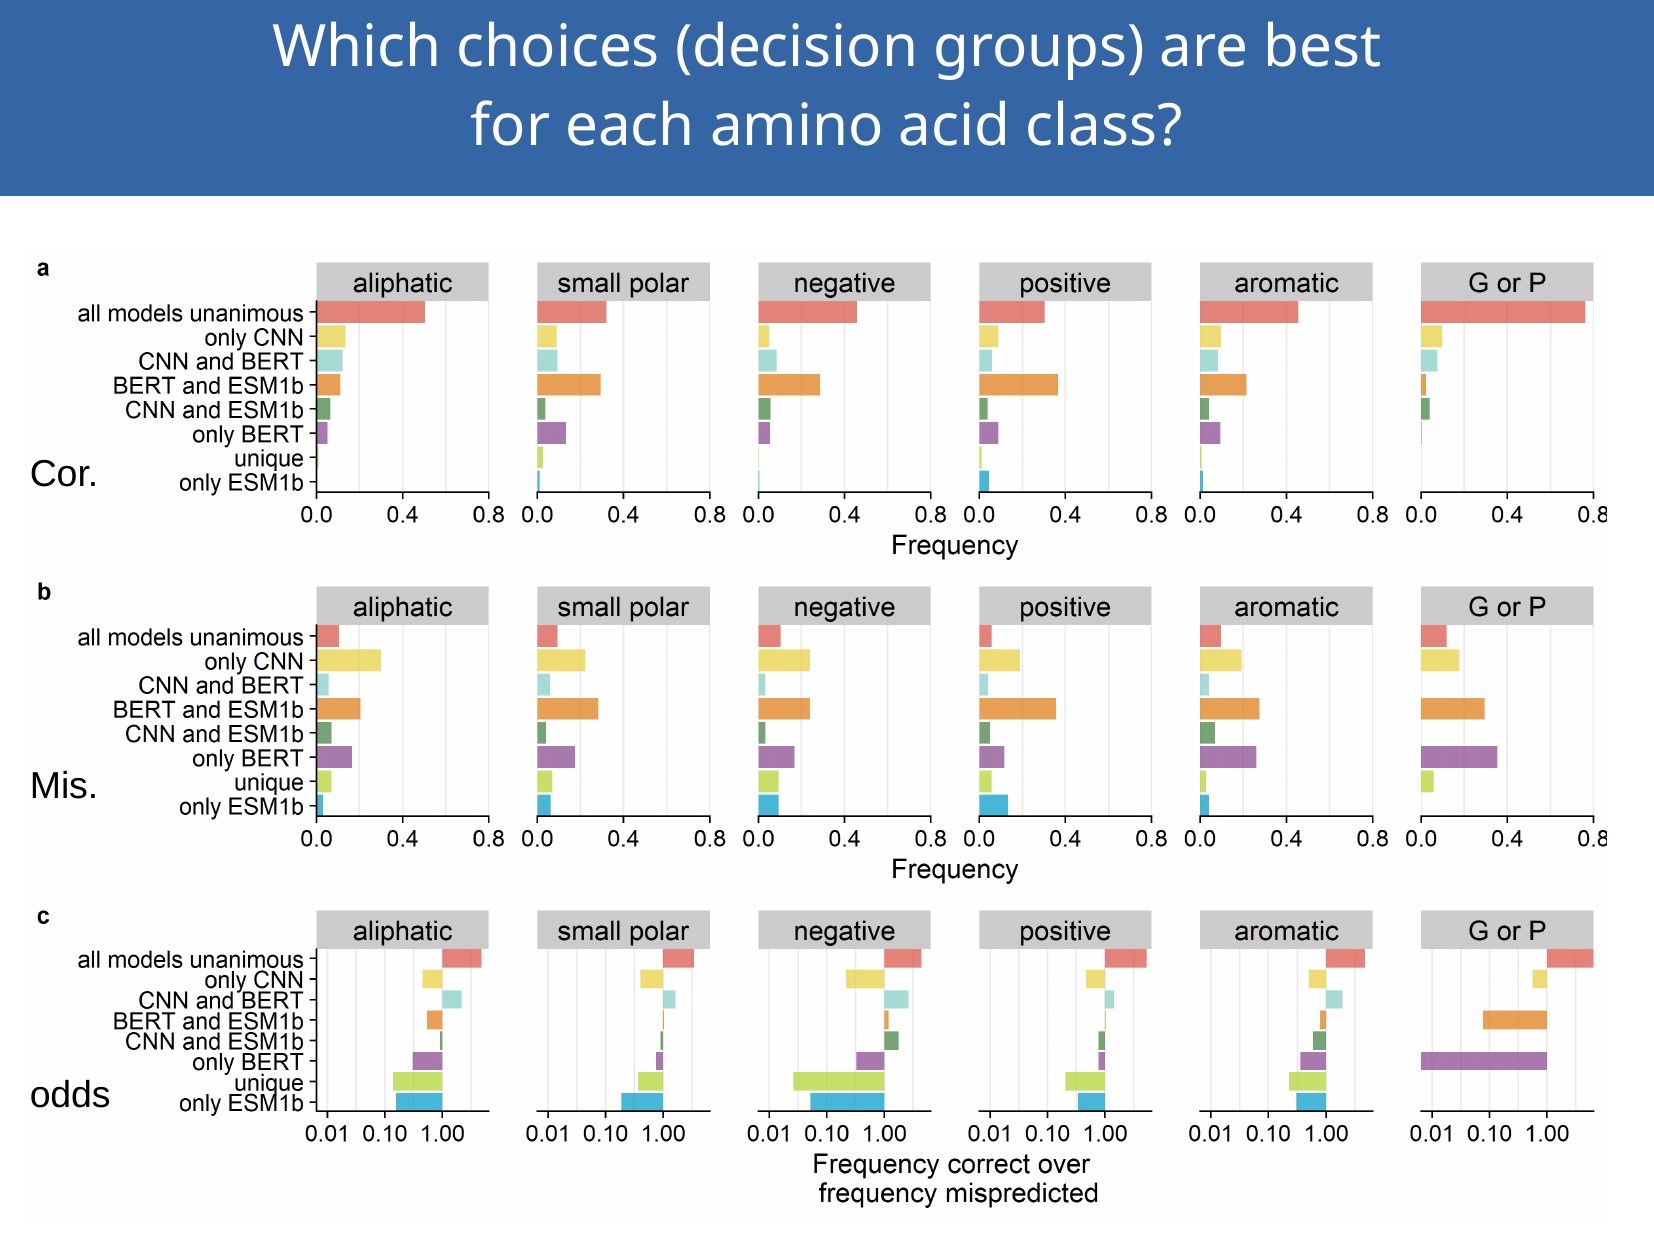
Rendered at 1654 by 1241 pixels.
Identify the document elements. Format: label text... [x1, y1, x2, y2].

picture [30, 249, 1607, 1221]
text_box Which choices (decision groups) are best for each amino acid class? [0, 0, 1654, 196]
text_box Mis. [15, 757, 121, 815]
text_box odds [15, 1066, 151, 1124]
text_box Cor. [15, 444, 121, 502]
